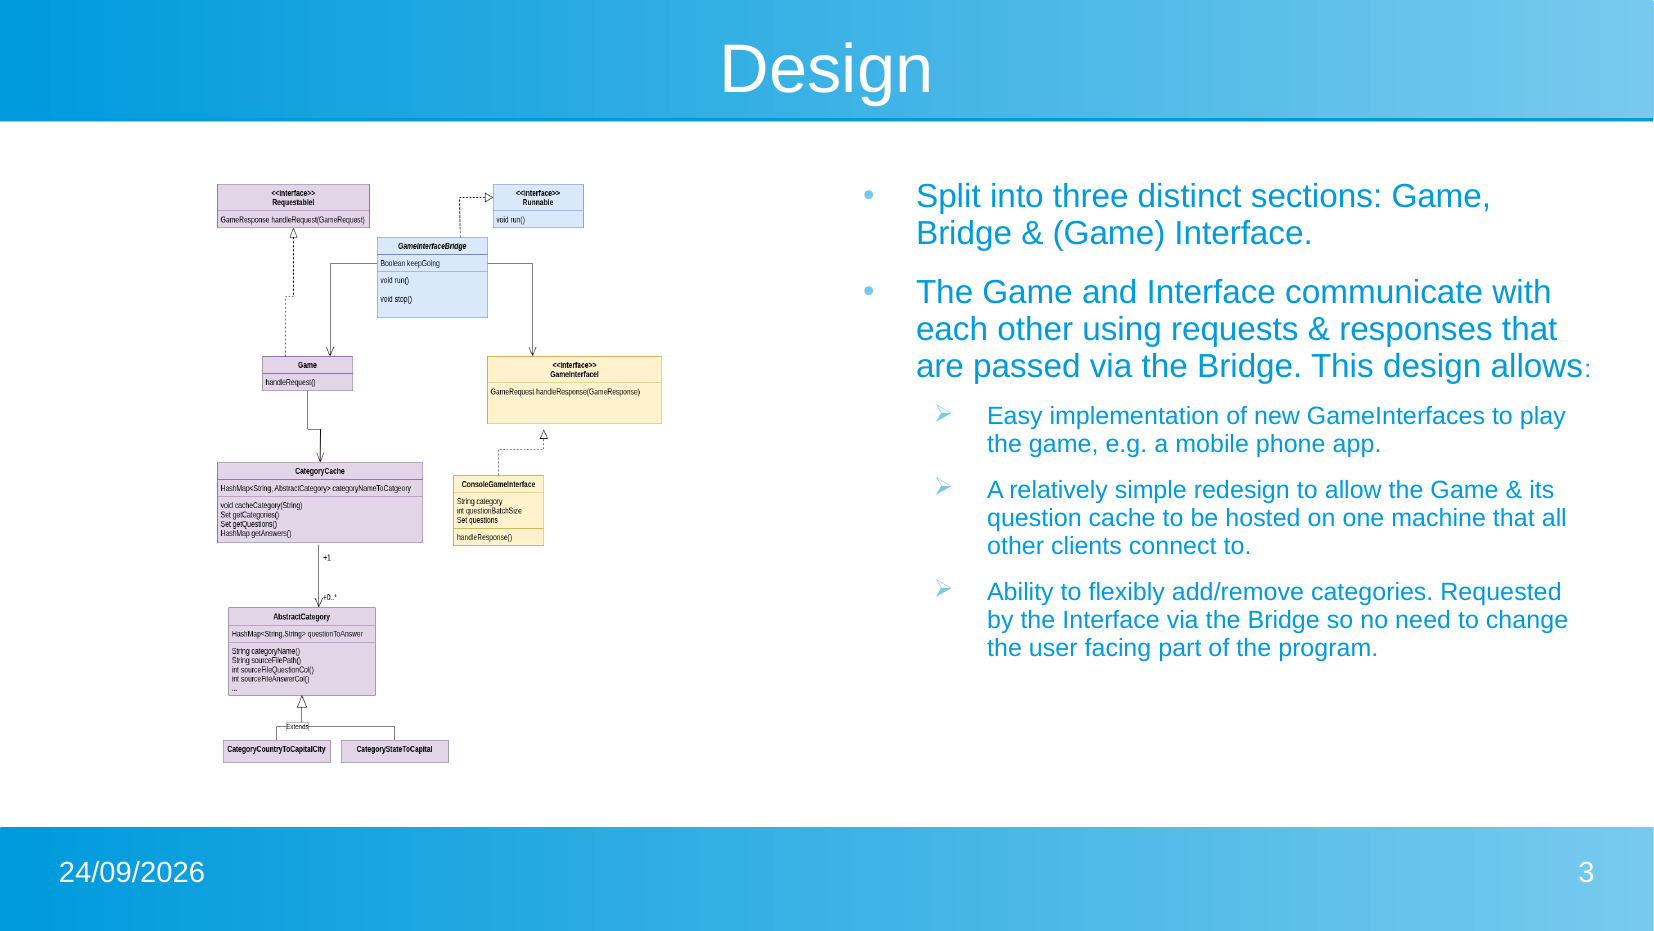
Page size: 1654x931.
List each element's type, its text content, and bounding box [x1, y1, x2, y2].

title Design [59, 29, 1595, 108]
picture [205, 177, 662, 768]
list Split into three distinct sections: Game, Bridge & (Game) Interface. The Game and Interface communicate with each other using requests & responses that are passed via the Bridge. This design allows: Easy implementation of new GameInterfaces to play the game, e.g. a mobile phone app. A relatively simple redesign to allow the Game & its question cache to be hosted on one machine that all other clients connect to. Ability to flexibly add/remove categories. Requested by the Interface via the Bridge so no need to change the user facing part of the program. [845, 177, 1595, 768]
